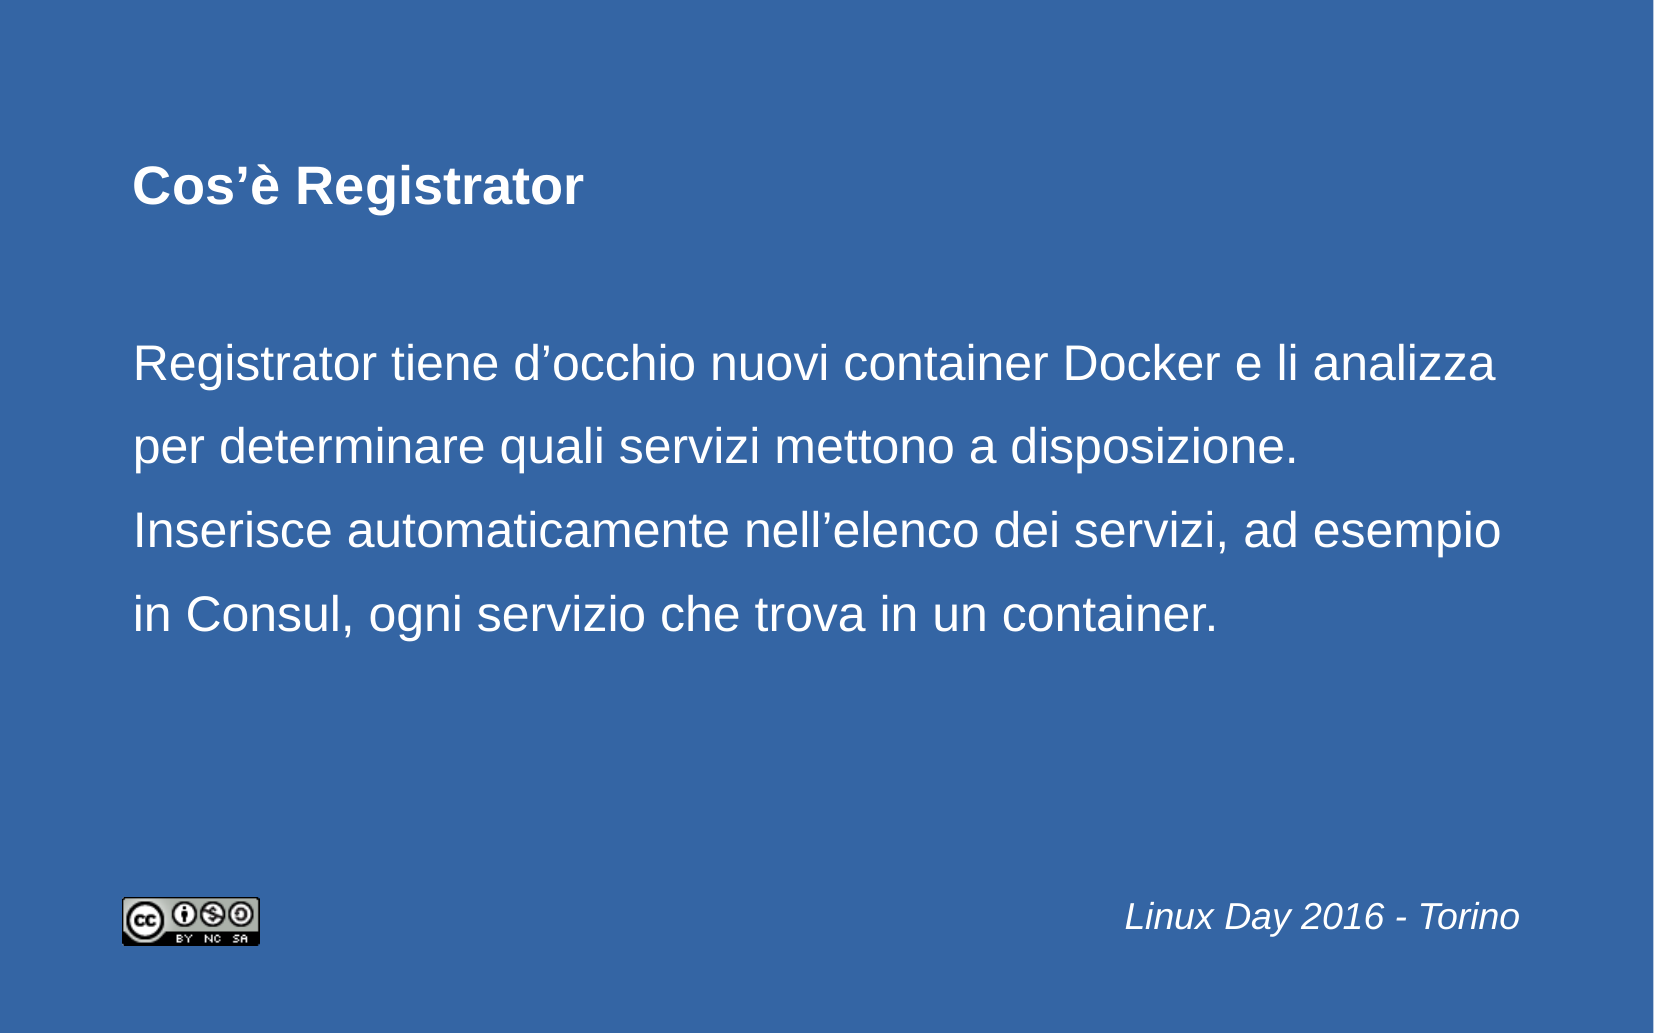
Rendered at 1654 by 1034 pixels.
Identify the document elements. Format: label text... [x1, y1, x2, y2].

picture [122, 897, 260, 946]
text_box Cos’è Registrator Registrator tiene d’occhio nuovi container Docker e li analizza per determinare quali servizi mettono a disposizione. Inserisce automaticamente nell’elenco dei servizi, ad esempio in Consul, ogni servizio che trova in un container. [118, 118, 1536, 961]
text_box Linux Day 2016 - Torino [1109, 887, 1536, 1034]
